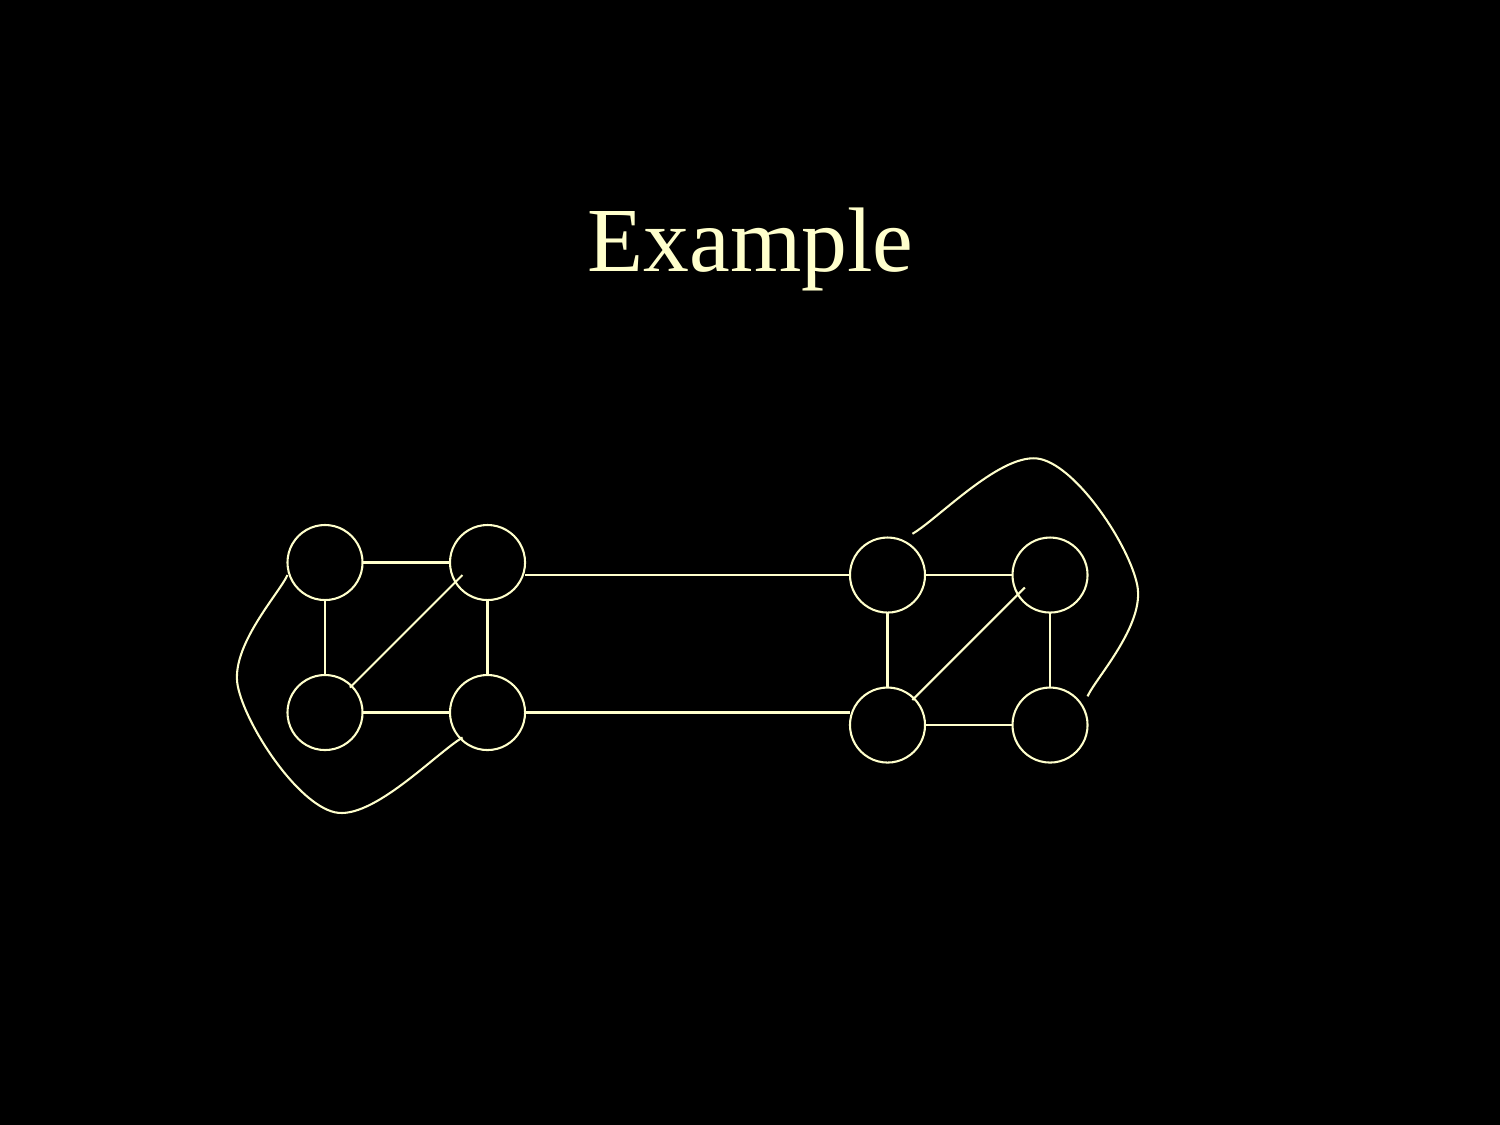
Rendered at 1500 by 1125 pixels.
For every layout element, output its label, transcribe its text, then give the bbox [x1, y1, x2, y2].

title Example [22, 145, 1480, 336]
